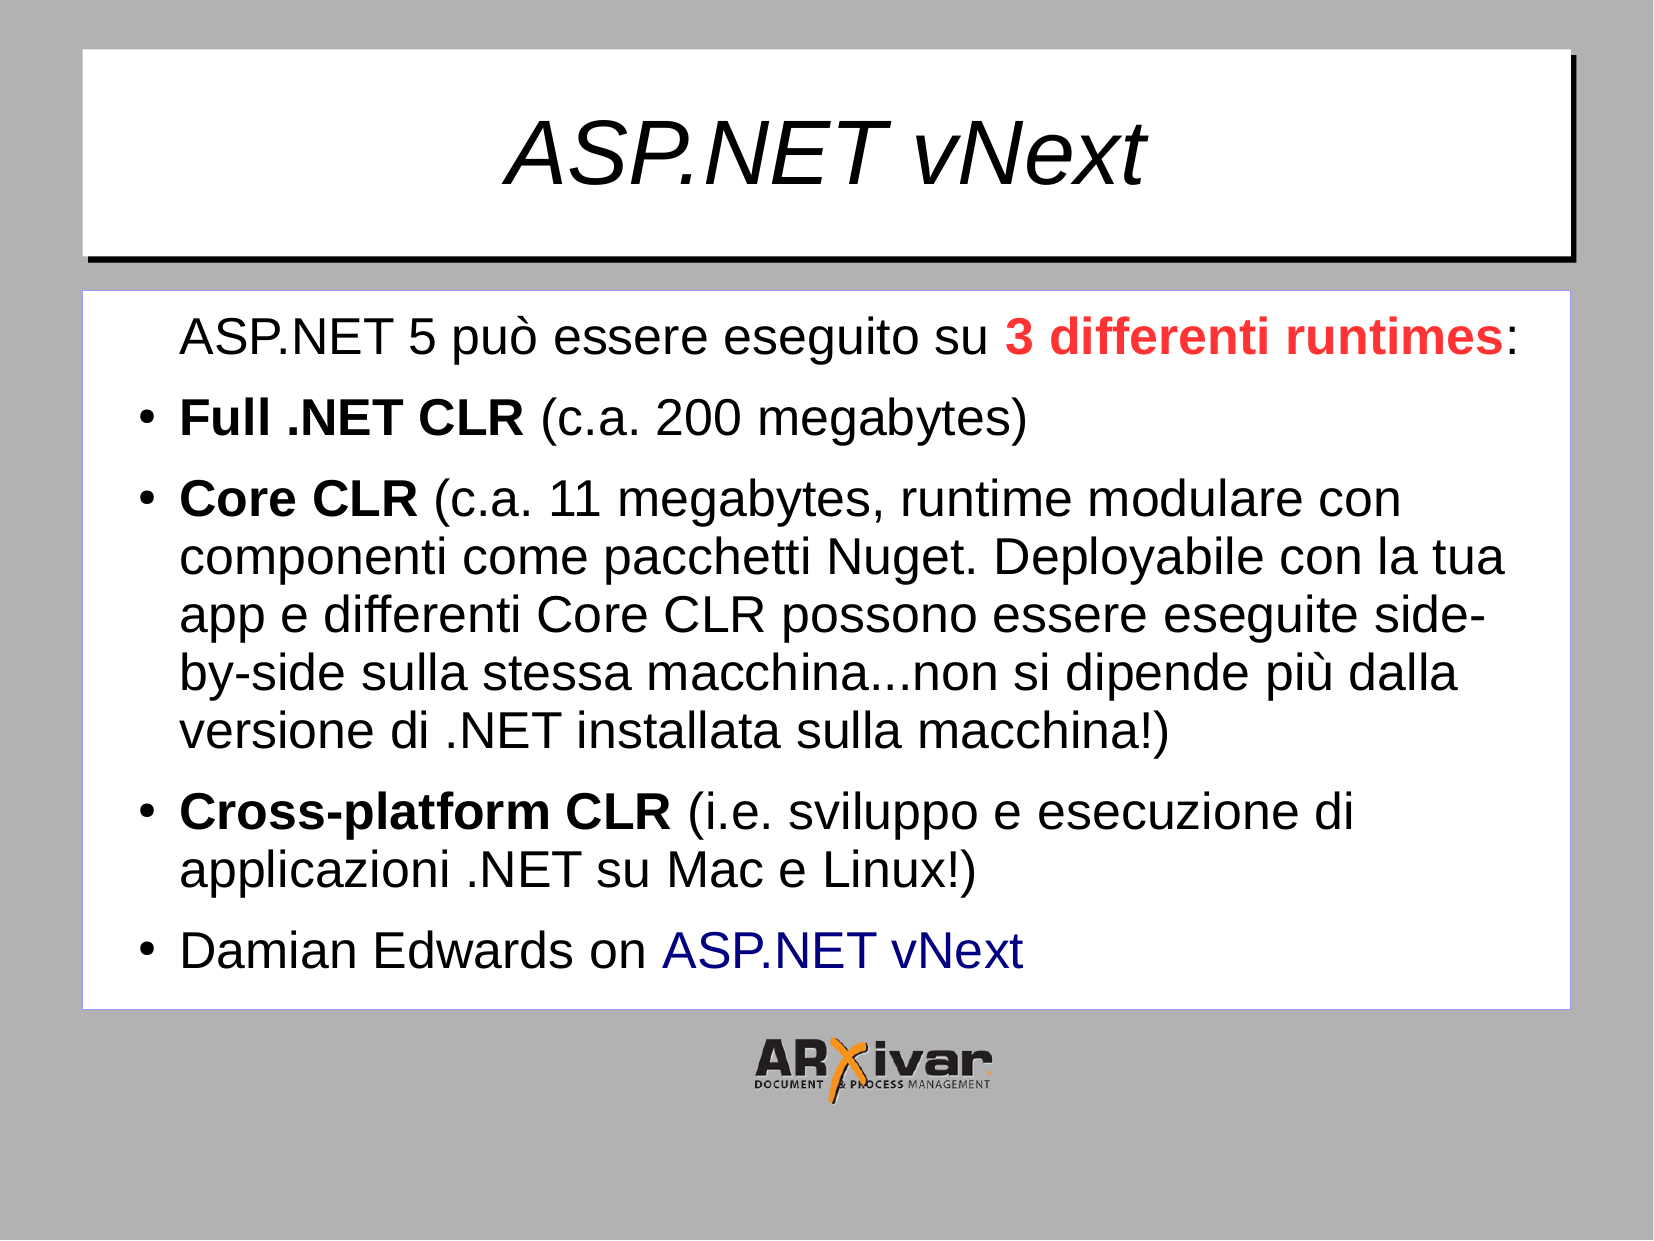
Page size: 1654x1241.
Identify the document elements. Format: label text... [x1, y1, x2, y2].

title ASP.NET vNext [82, 49, 1571, 257]
picture [755, 1031, 993, 1111]
list ASP.NET 5 può essere eseguito su 3 differenti runtimes: Full .NET CLR (c.a. 200 megabytes) Core CLR (c.a. 11 megabytes, runtime modulare con componenti come pacchetti Nuget. Deployabile con la tua app e differenti Core CLR possono essere eseguite side-by-side sulla stessa macchina...non si dipende più dalla versione di .NET installata sulla macchina!) Cross-platform CLR (i.e. sviluppo e esecuzione di applicazioni .NET su Mac e Linux!) Damian Edwards on ASP.NET vNext [82, 290, 1571, 1010]
